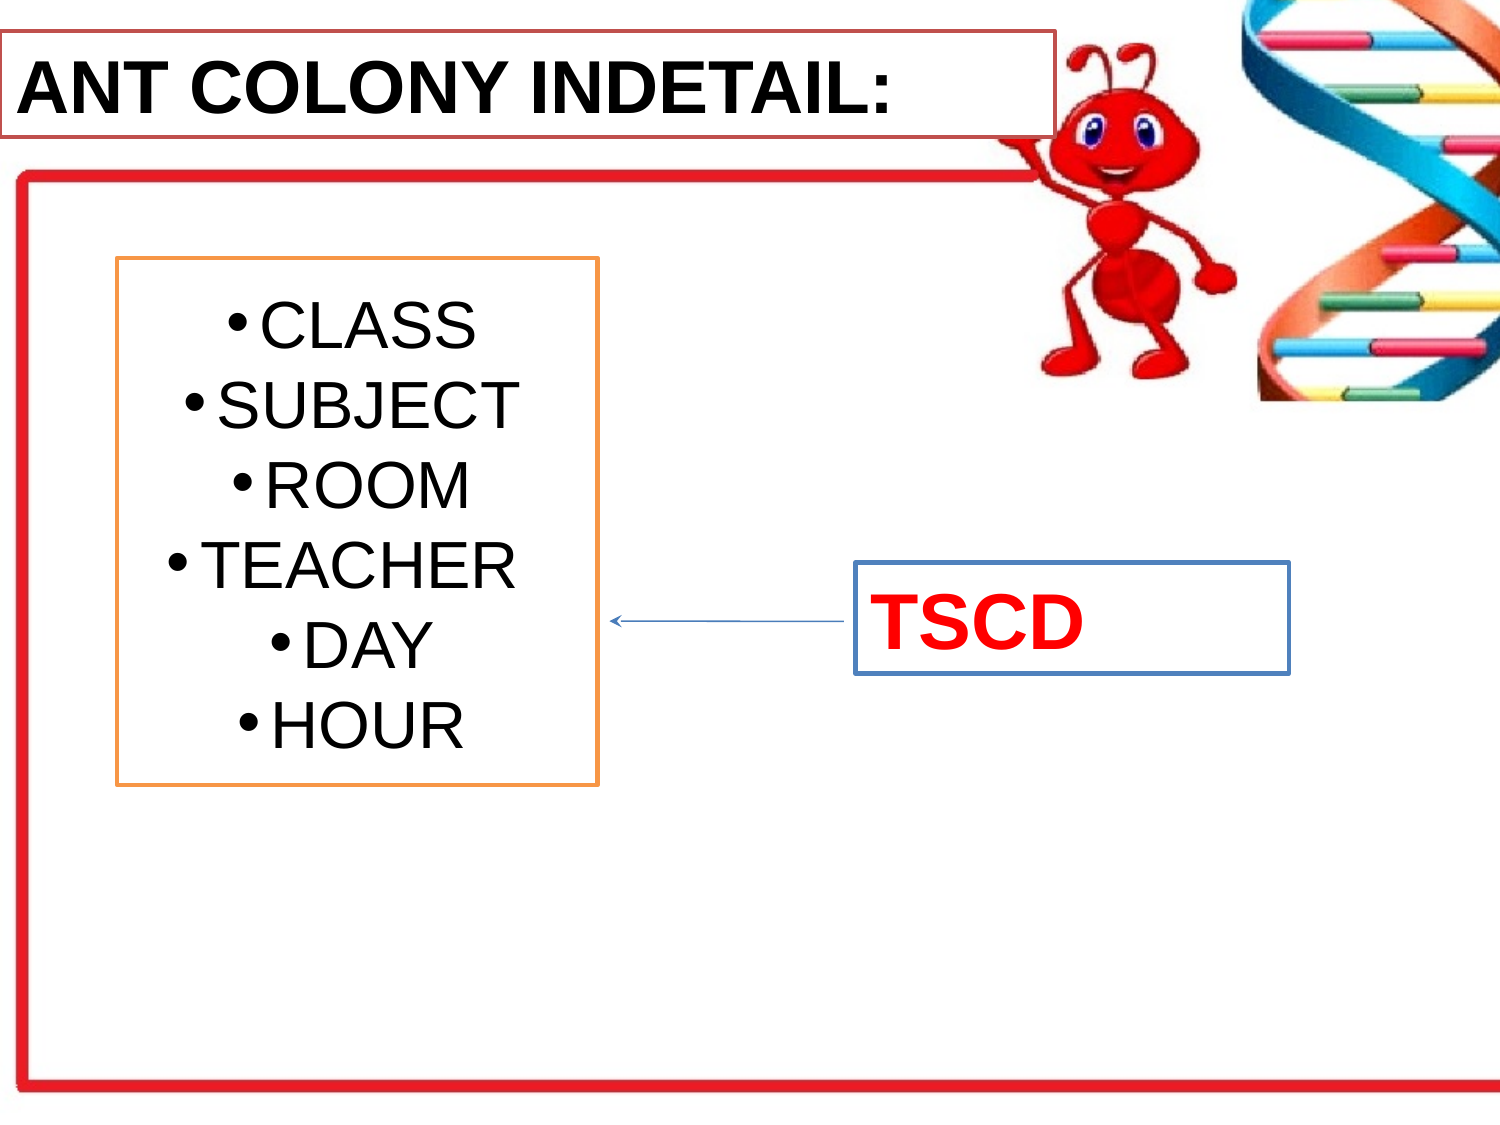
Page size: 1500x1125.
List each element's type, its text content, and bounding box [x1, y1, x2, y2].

picture [0, 0, 1500, 1125]
text_box TSCD [855, 562, 1289, 674]
text_box ANT COLONY INDETAIL: [0, 30, 1055, 137]
text_box CLASS SUBJECT ROOM TEACHER DAY HOUR [117, 257, 598, 786]
